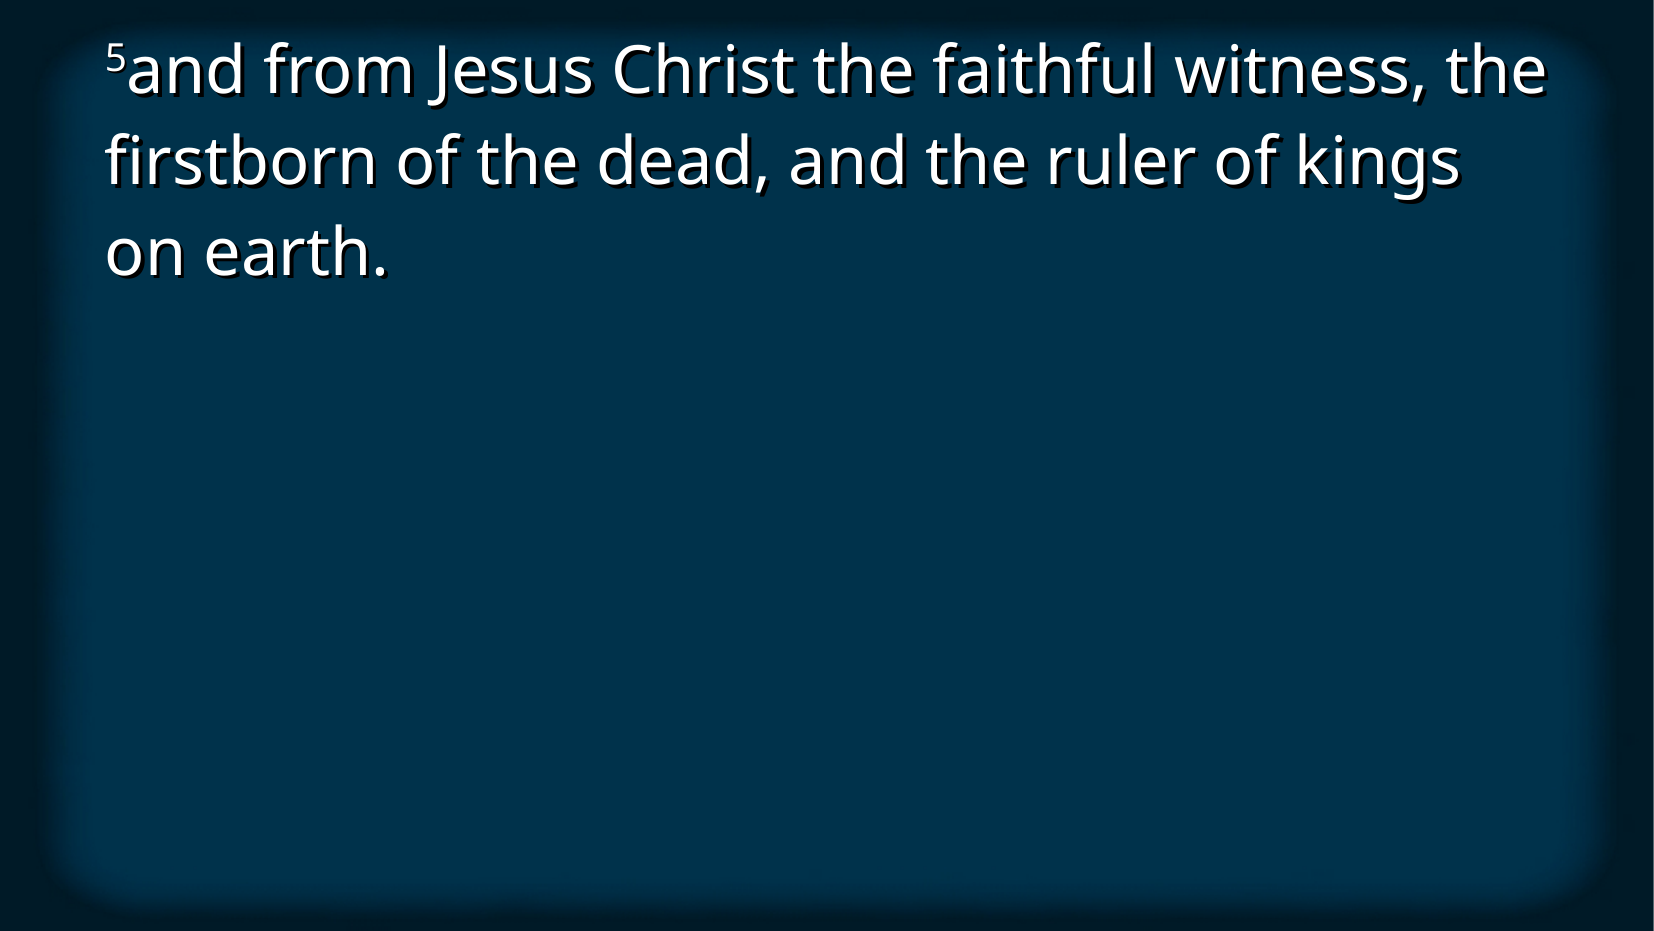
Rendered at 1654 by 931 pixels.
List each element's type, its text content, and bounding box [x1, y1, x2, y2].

text_box 5and from Jesus Christ the faithful witness, the firstborn of the dead, and the ruler of kings on earth. [90, 15, 1576, 297]
picture [0, 0, 1654, 931]
